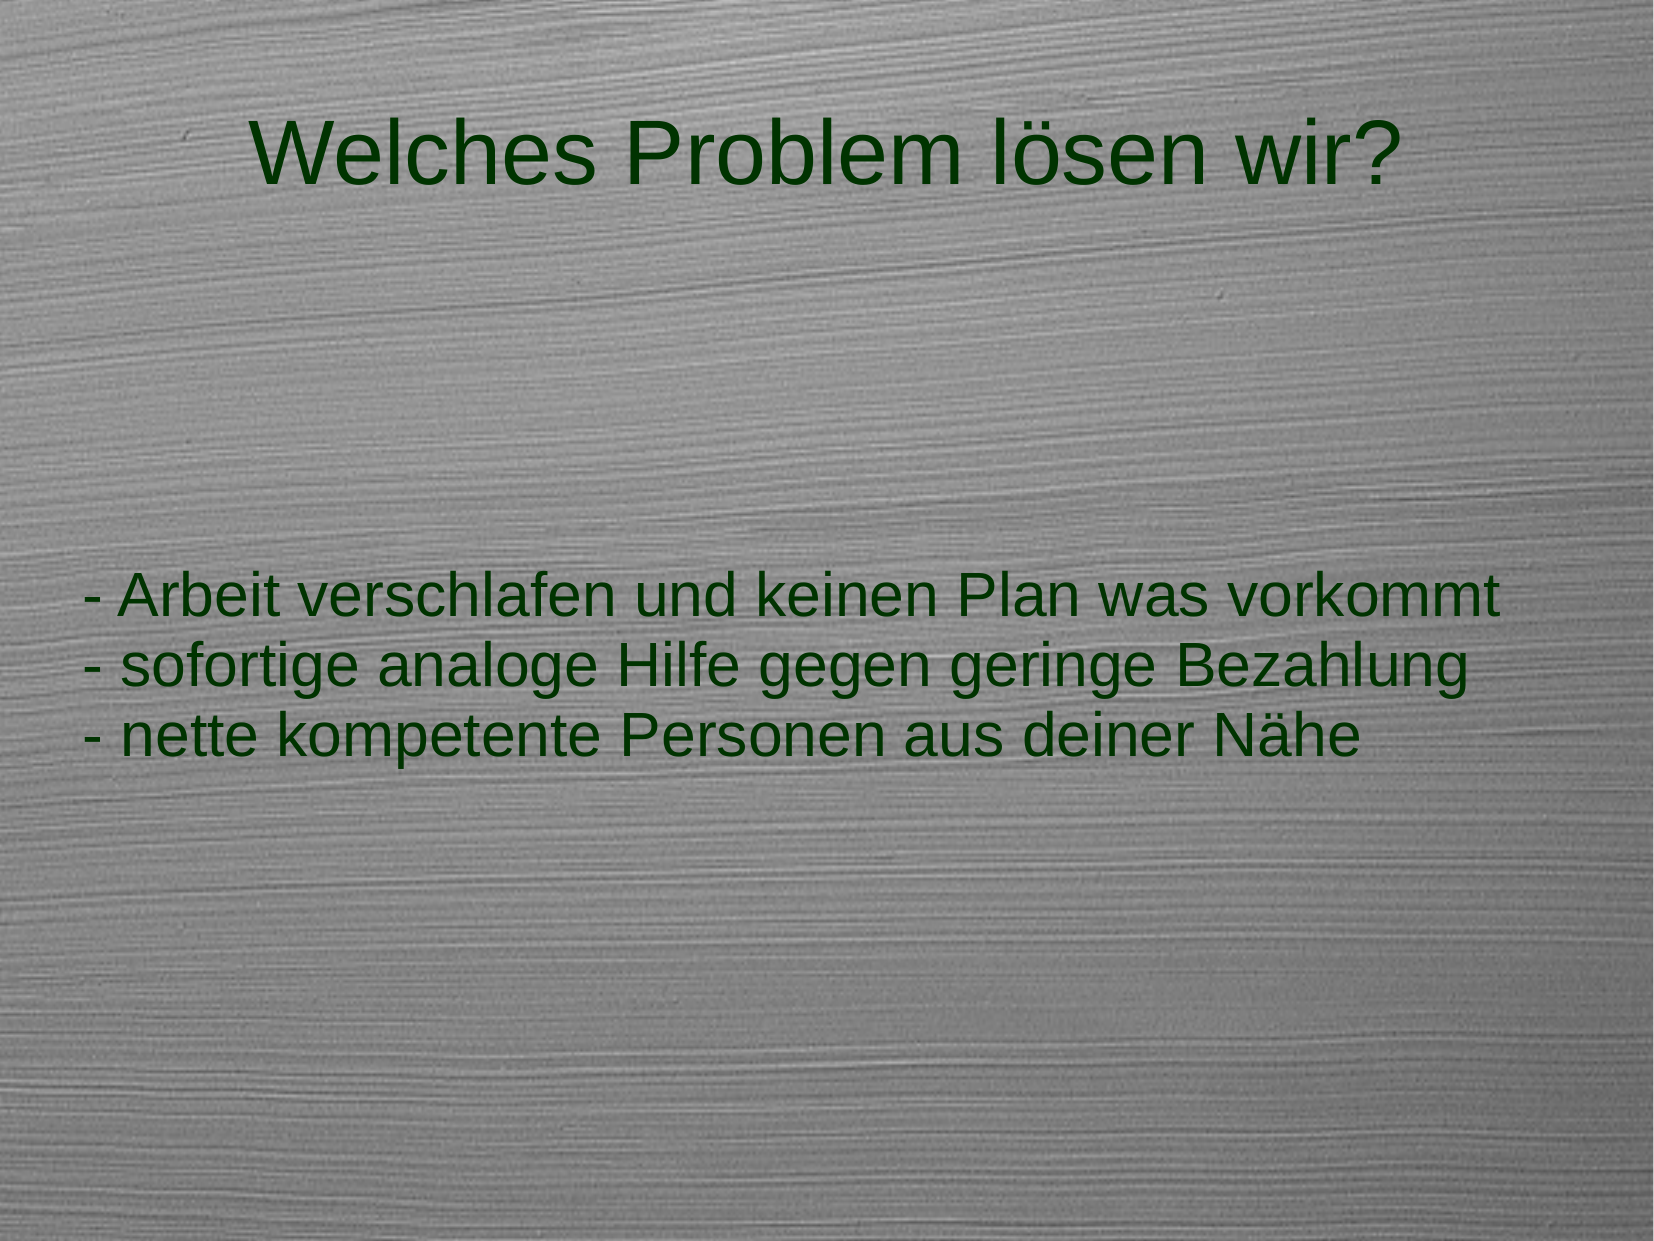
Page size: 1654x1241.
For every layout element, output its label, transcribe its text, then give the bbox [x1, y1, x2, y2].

subtitle - Arbeit verschlafen und keinen Plan was vorkommt - sofortige analoge Hilfe gegen geringe Bezahlung - nette kompetente Personen aus deiner Nähe [82, 290, 1571, 1109]
picture [0, 0, 1654, 1241]
title Welches Problem lösen wir? [82, 49, 1571, 257]
